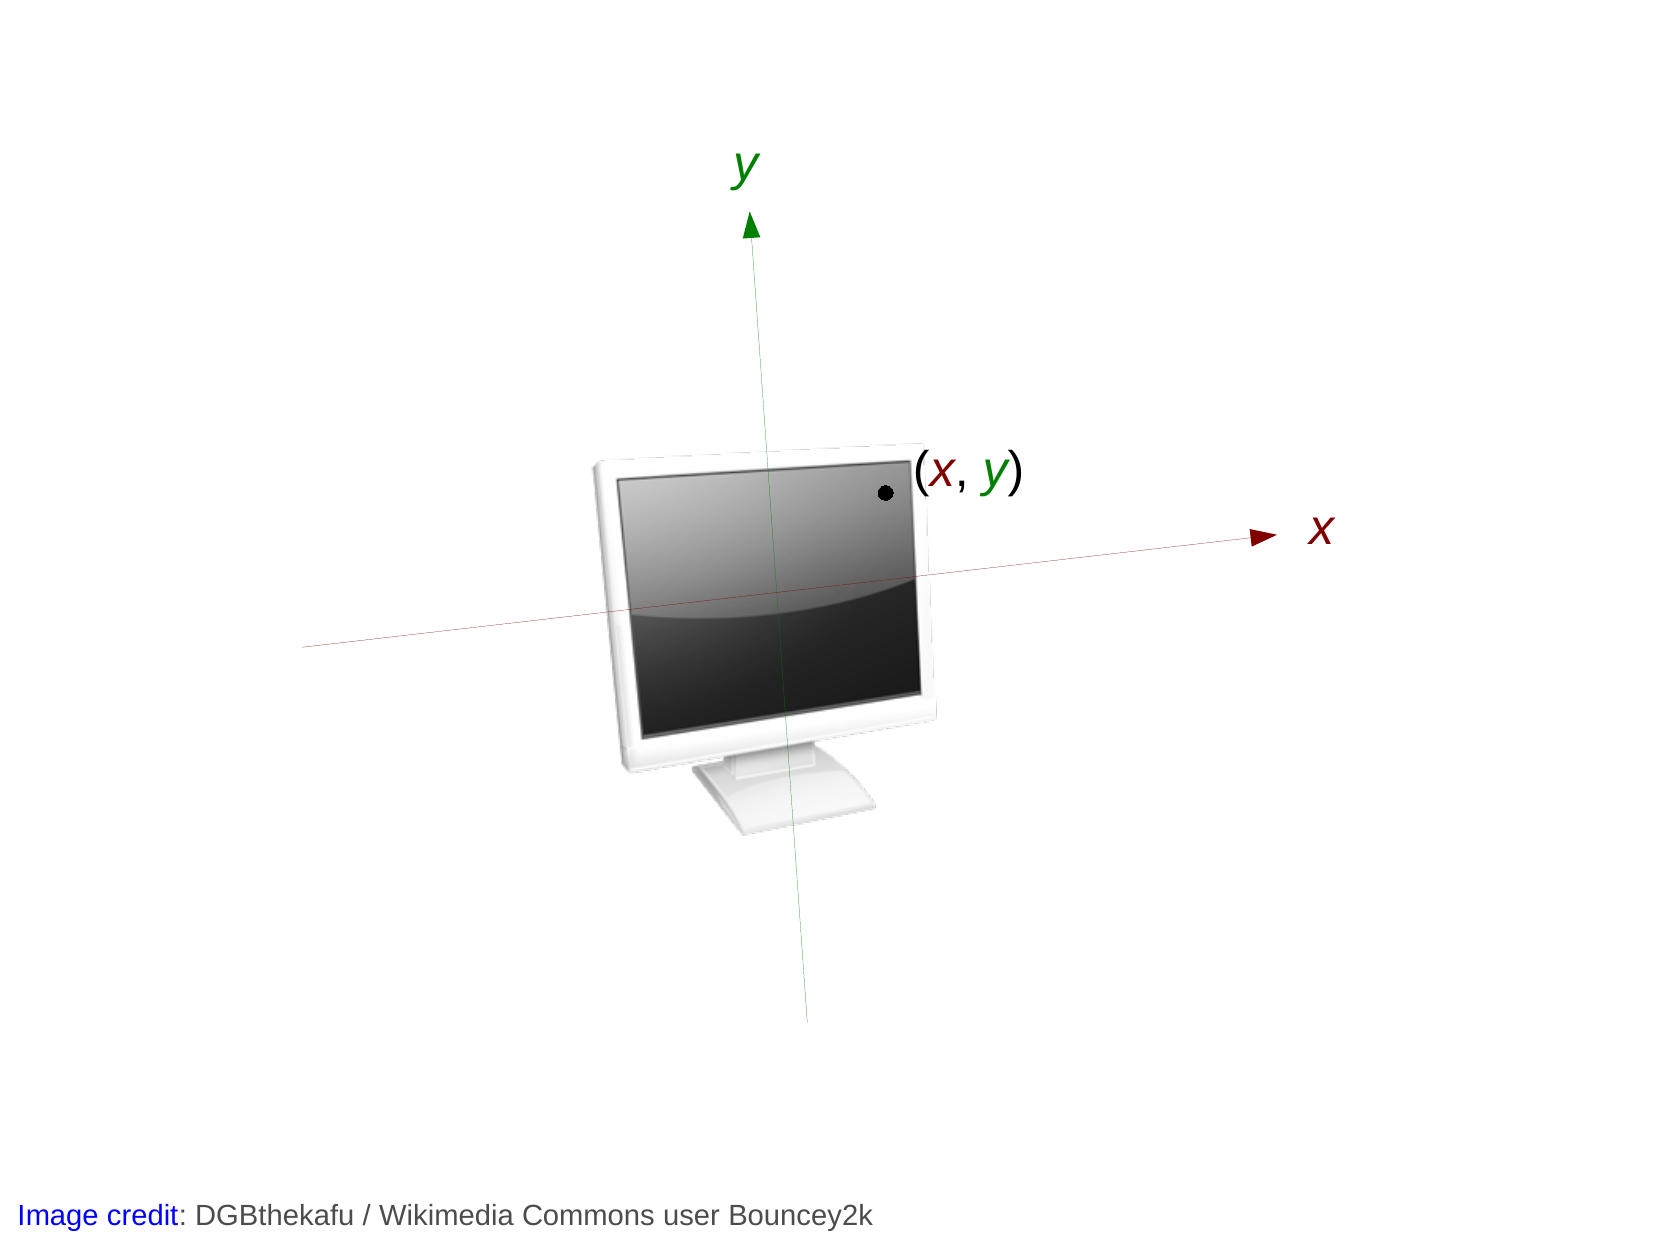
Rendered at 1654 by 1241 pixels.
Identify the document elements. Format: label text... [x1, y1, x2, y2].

text_box x [1294, 491, 1407, 562]
picture [564, 439, 965, 840]
text_box [878, 485, 894, 501]
text_box y [718, 128, 869, 199]
text_box Image credit: DGBthekafu / Wikimedia Commons user Bouncey2k [2, 1191, 1163, 1240]
text_box (x, y) [898, 434, 1199, 505]
